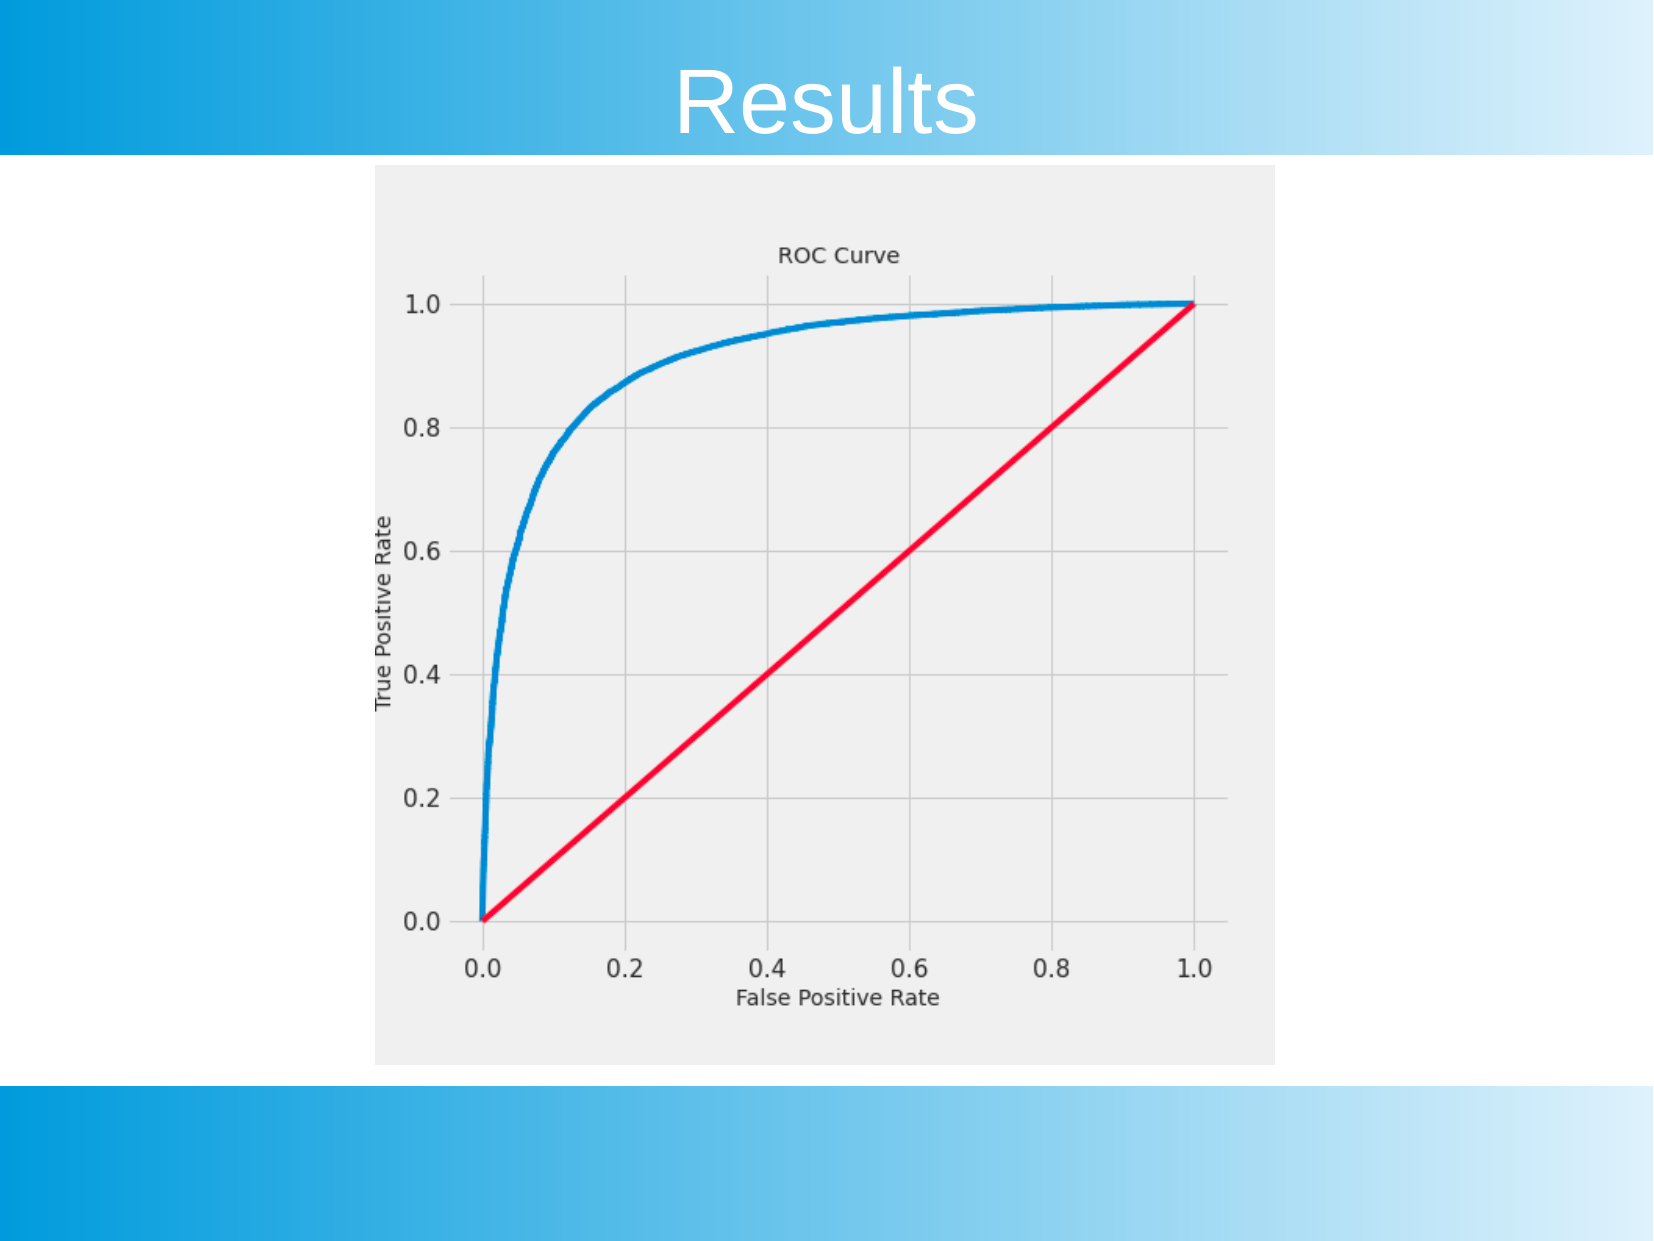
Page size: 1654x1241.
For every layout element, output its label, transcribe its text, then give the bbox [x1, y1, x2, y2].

title Results [82, 49, 1571, 155]
picture [375, 165, 1275, 1066]
